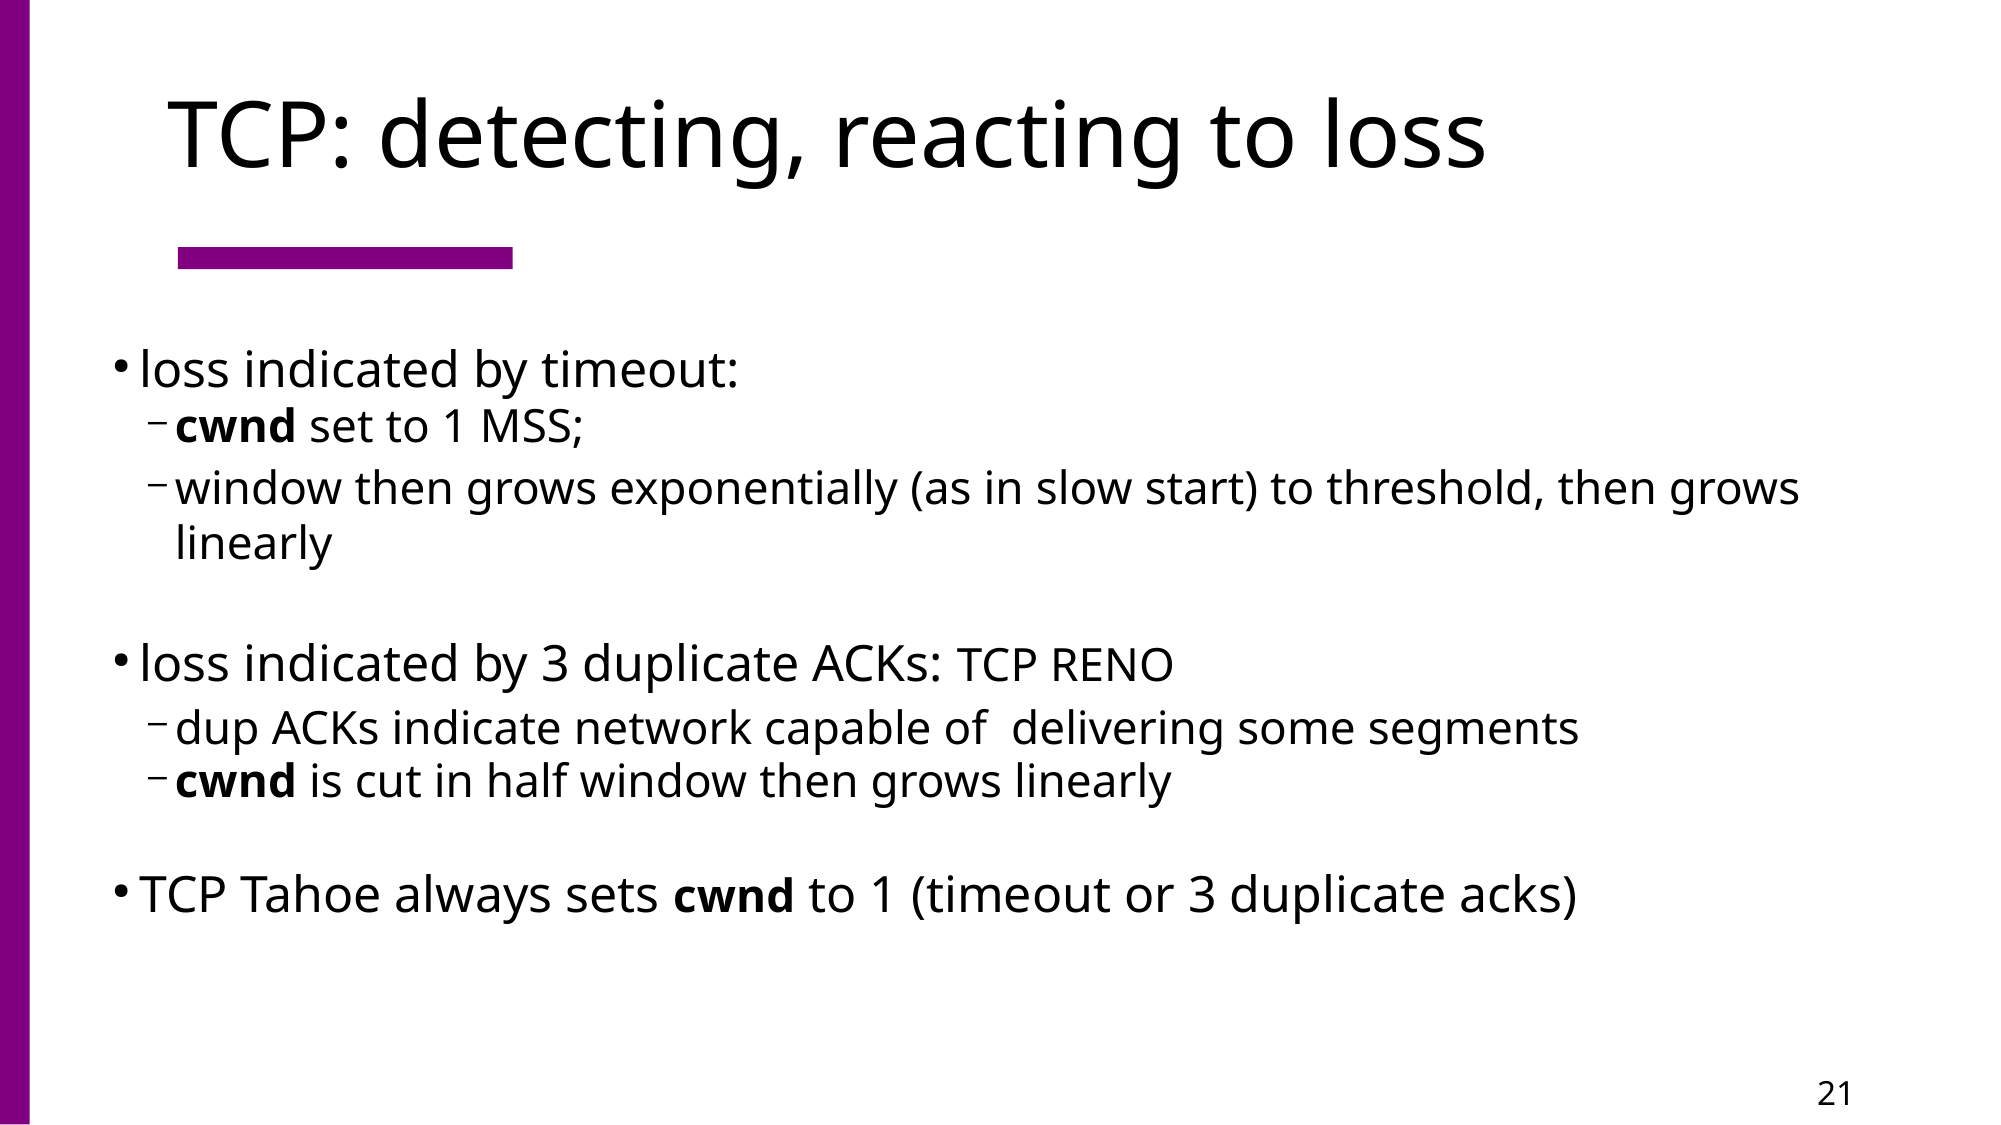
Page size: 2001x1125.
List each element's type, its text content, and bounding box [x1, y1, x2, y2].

title TCP: detecting, reacting to loss [116, 37, 1817, 225]
list loss indicated by timeout: cwnd set to 1 MSS; window then grows exponentially (as in slow start) to threshold, then grows linearly loss indicated by 3 duplicate ACKs: TCP RENO dup ACKs indicate network capable of delivering some segments cwnd is cut in half window then grows linearly TCP Tahoe always sets cwnd to 1 (timeout or 3 duplicate acks) [88, 329, 1966, 941]
